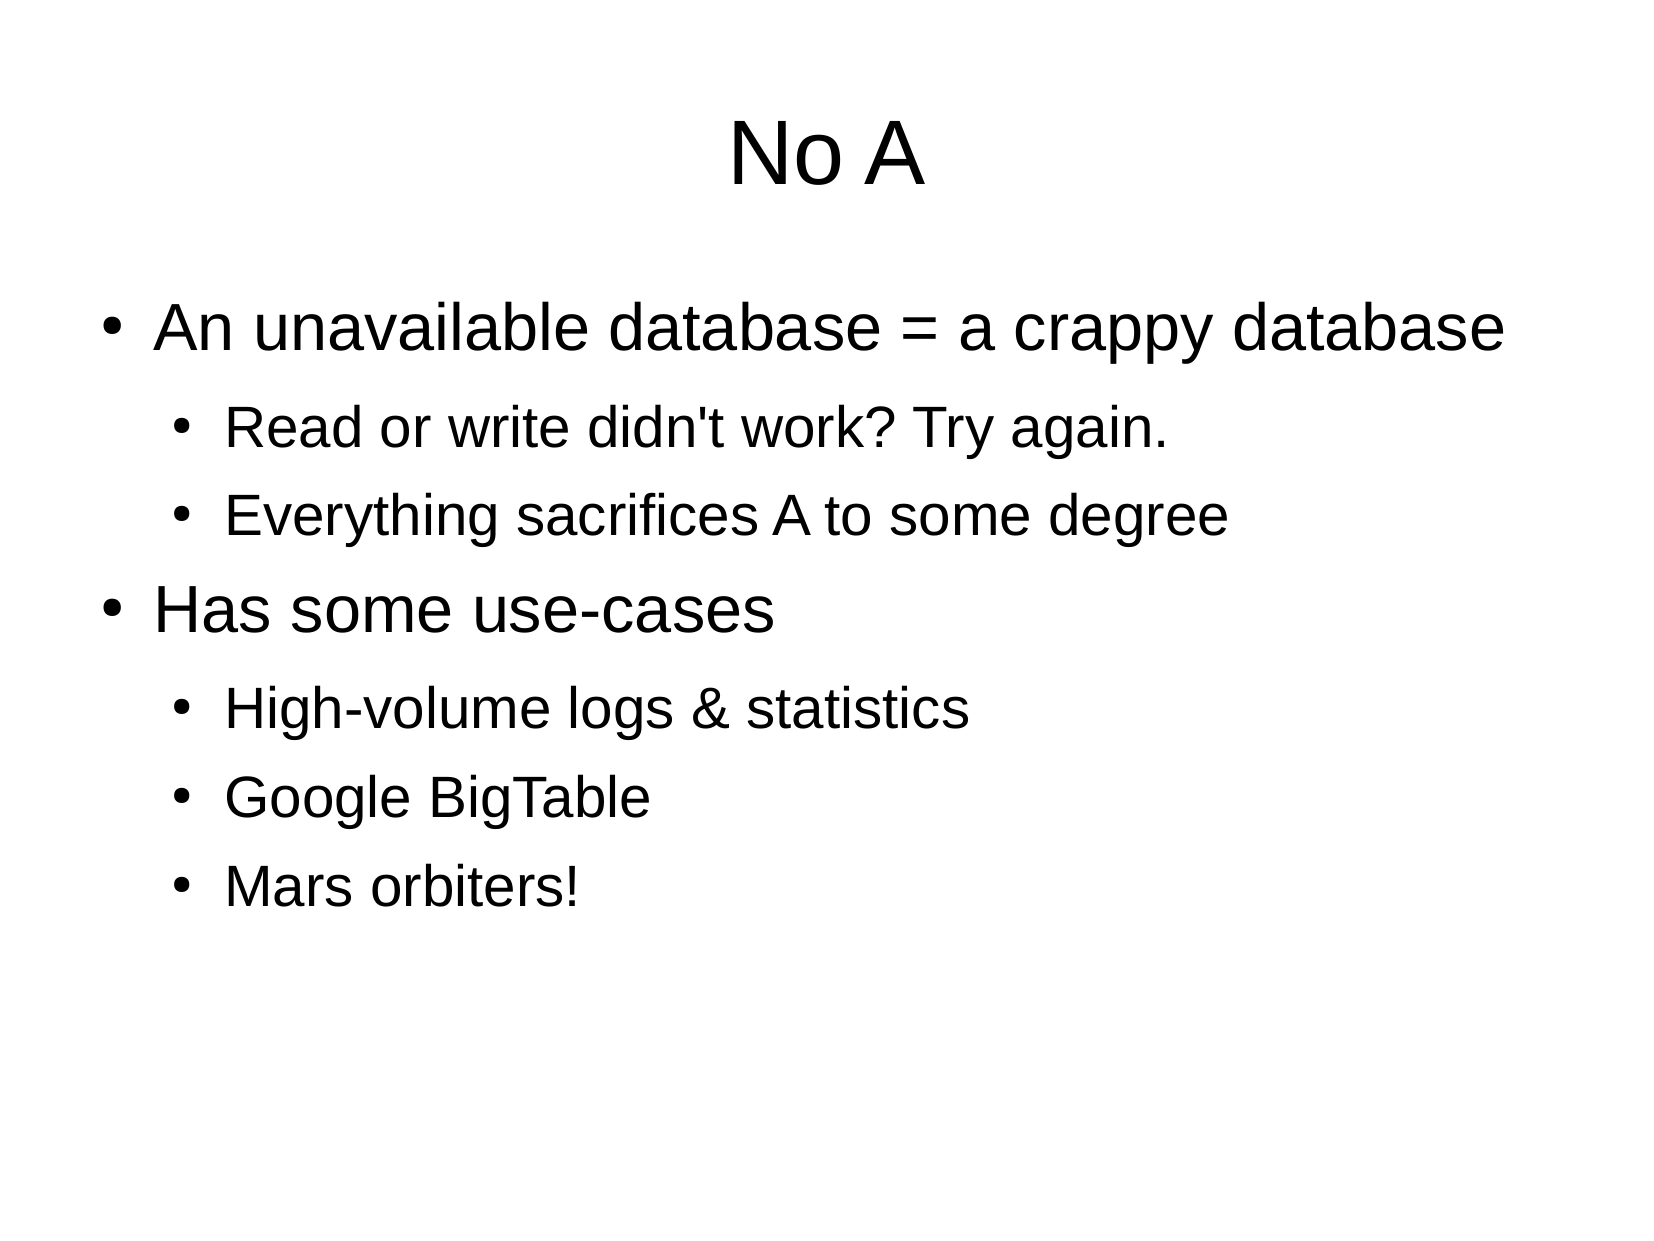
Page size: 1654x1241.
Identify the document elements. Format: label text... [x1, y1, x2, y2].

title No A [82, 49, 1571, 257]
list An unavailable database = a crappy database Read or write didn't work? Try again. Everything sacrifices A to some degree Has some use-cases High-volume logs & statistics Google BigTable Mars orbiters! [82, 290, 1571, 1109]
